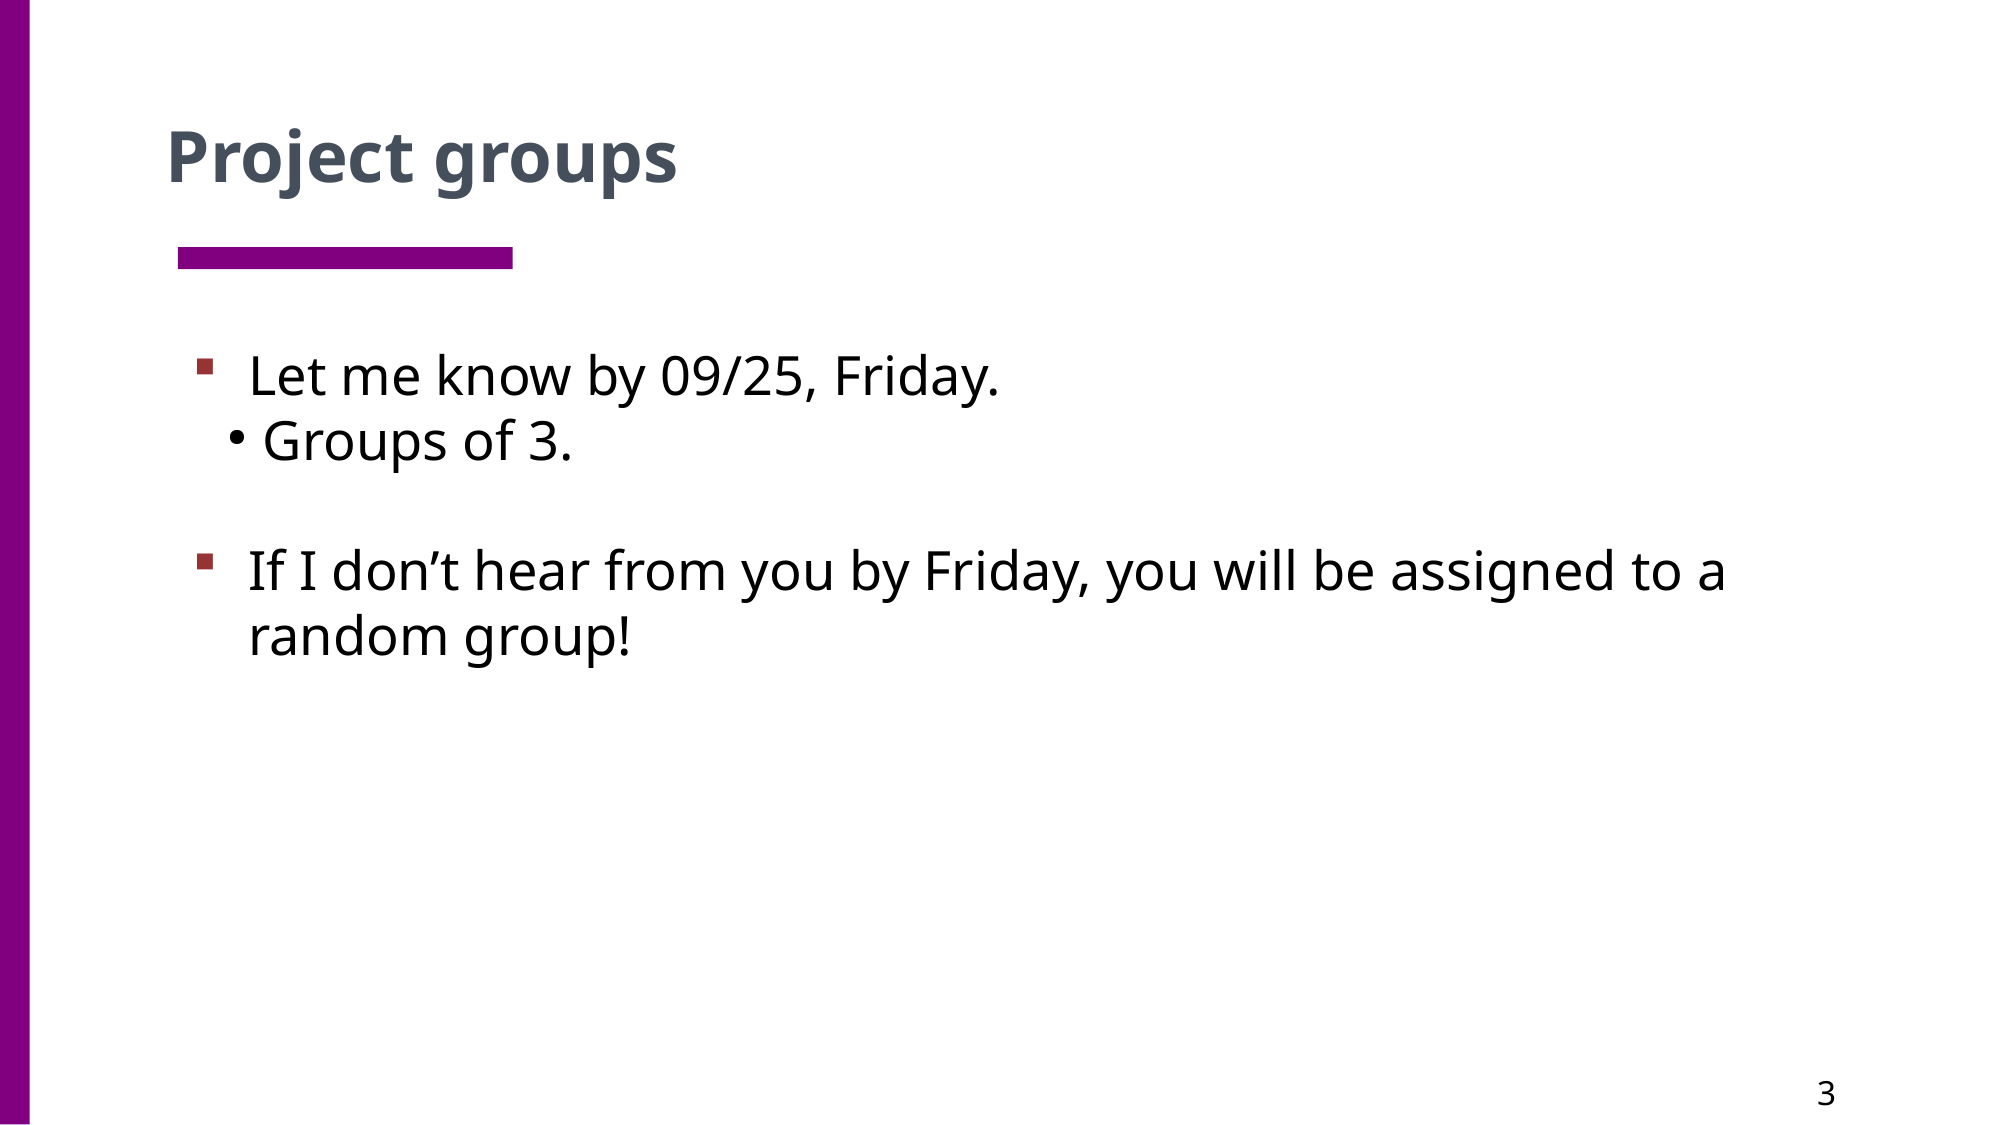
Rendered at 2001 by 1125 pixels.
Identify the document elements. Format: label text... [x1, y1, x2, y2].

text_box Let me know by 09/25, Friday. Groups of 3. If I don’t hear from you by Friday, you will be assigned to a random group! [177, 326, 1875, 1050]
text_box Project groups [151, 0, 1849, 212]
